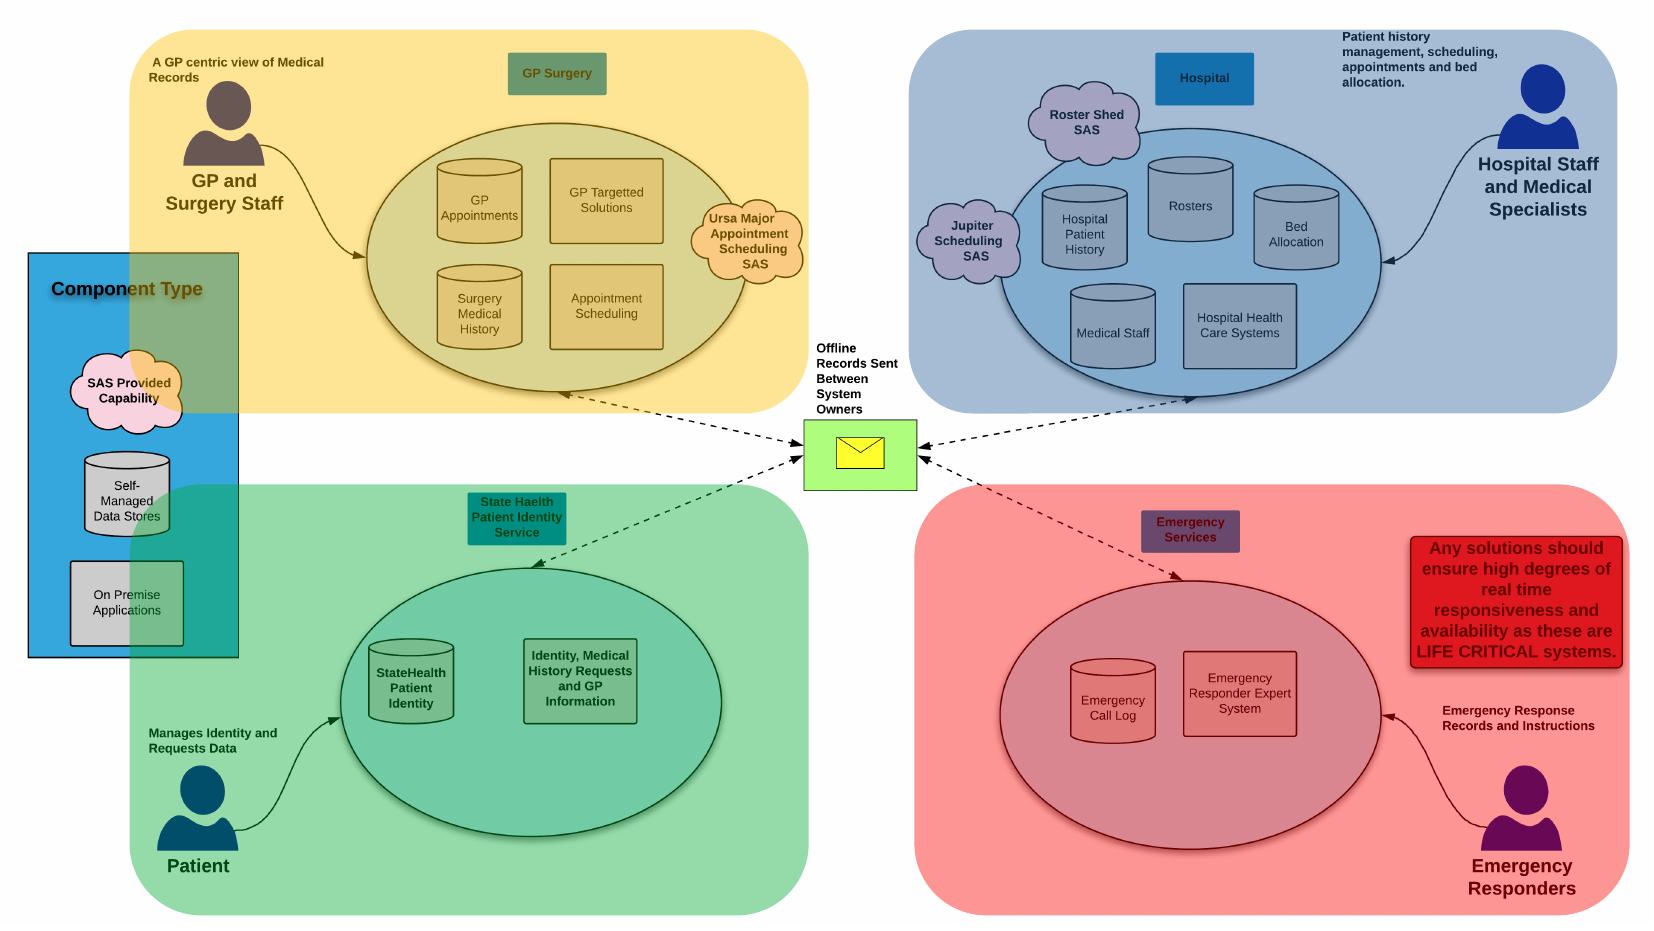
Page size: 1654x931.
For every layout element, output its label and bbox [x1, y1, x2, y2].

text_box [129, 29, 809, 414]
picture [0, 0, 1654, 924]
text_box [914, 484, 1630, 916]
text_box [129, 484, 809, 916]
text_box [908, 29, 1618, 414]
